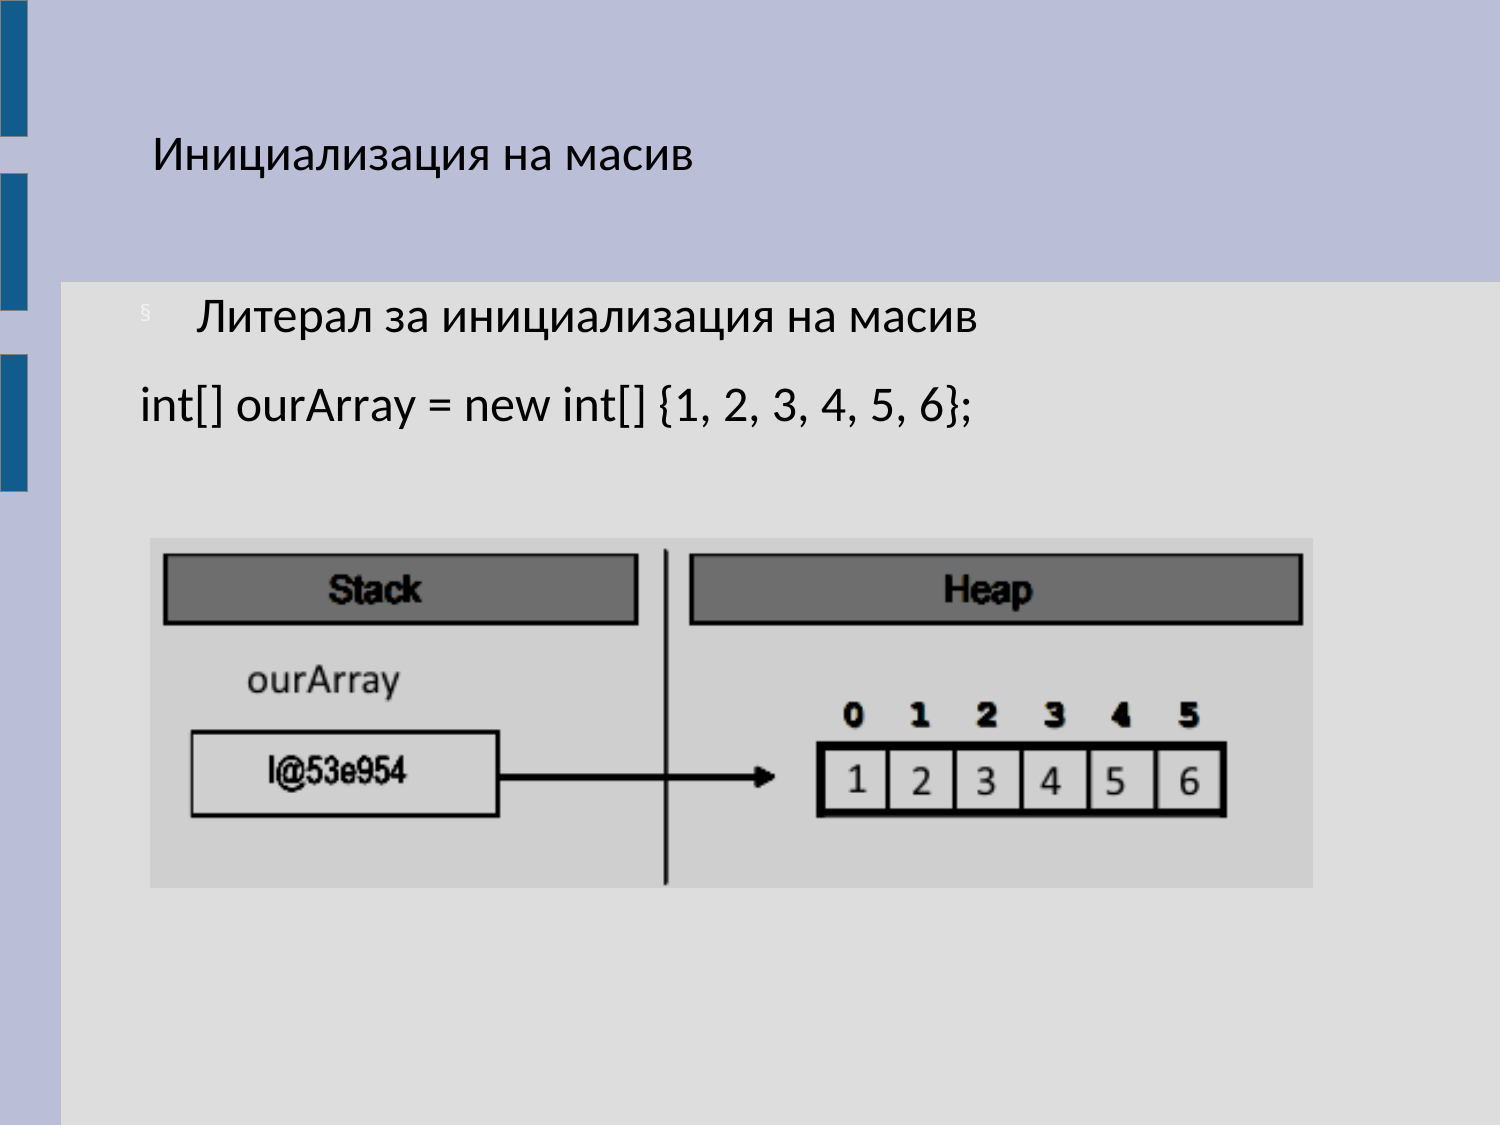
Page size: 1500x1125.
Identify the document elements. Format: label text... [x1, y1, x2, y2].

list Литерал за инициализация на масив int[] ourArray = new int[] {1, 2, 3, 4, 5, 6}; [125, 275, 1375, 1018]
picture [150, 538, 1313, 888]
title Инициализация на масив [137, 112, 1488, 300]
